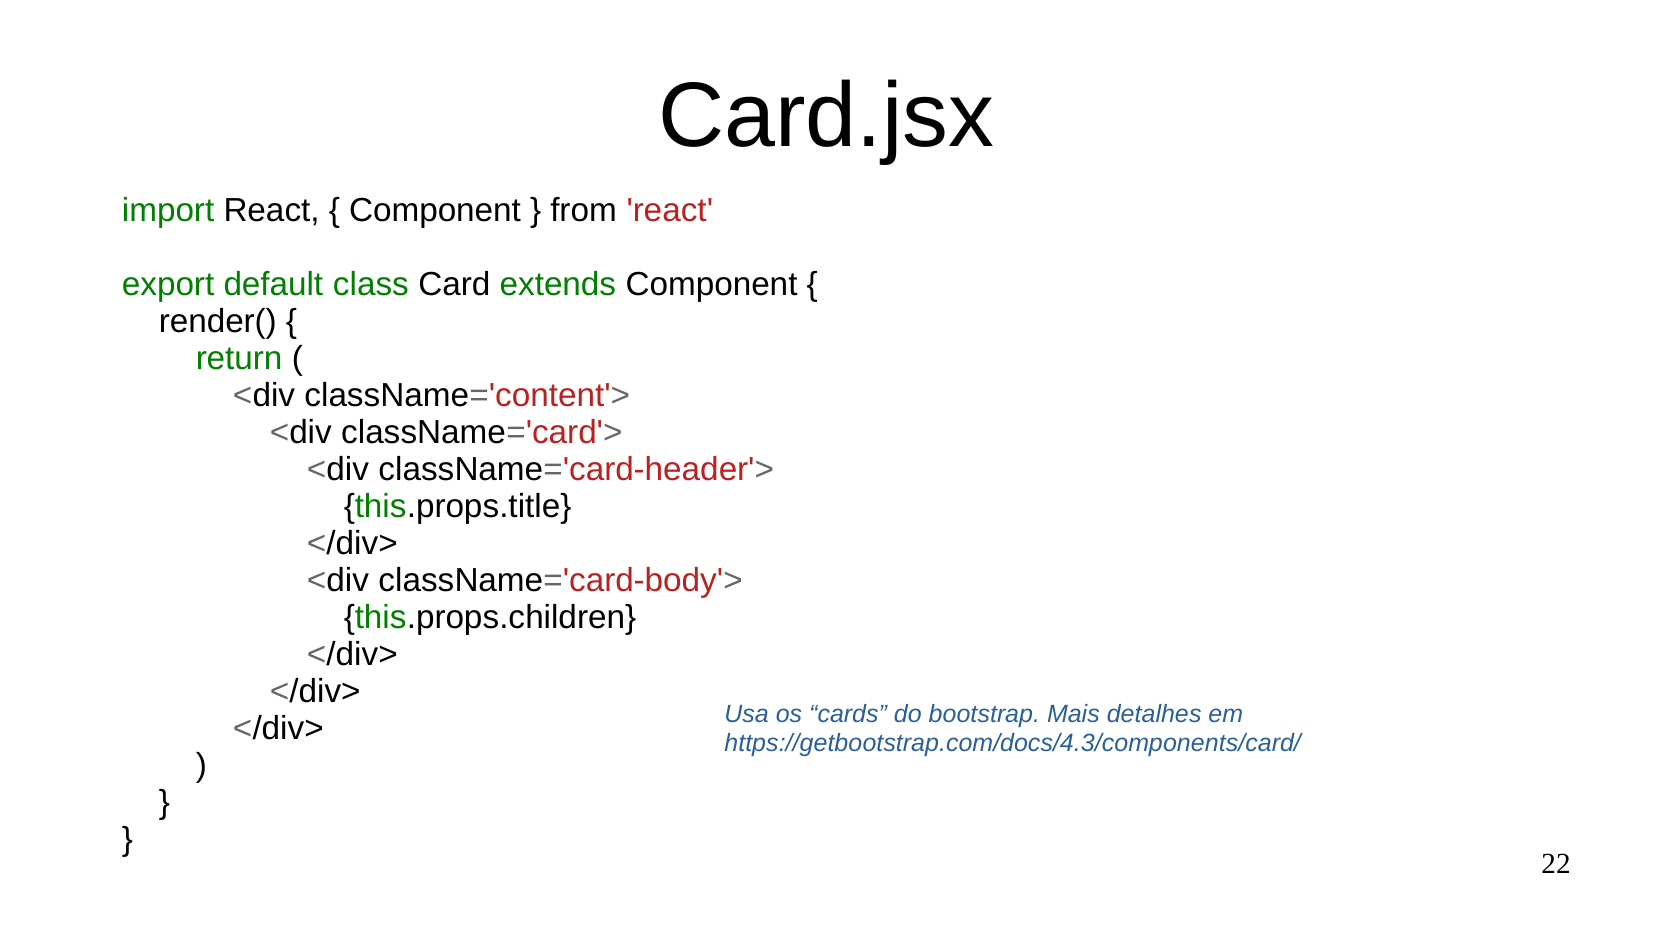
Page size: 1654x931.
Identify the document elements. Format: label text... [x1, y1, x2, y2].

title Card.jsx [82, 37, 1571, 193]
text_box Usa os “cards” do bootstrap. Mais detalhes em https://getbootstrap.com/docs/4.3/components/card/ [709, 692, 1318, 764]
text_box import React, { Component } from 'react' export default class Card extends Component { render() { return ( <div className='content'> <div className='card'> <div className='card-header'> {this.props.title} </div> <div className='card-body'> {this.props.children} </div> </div> </div> ) } } [107, 183, 1269, 866]
